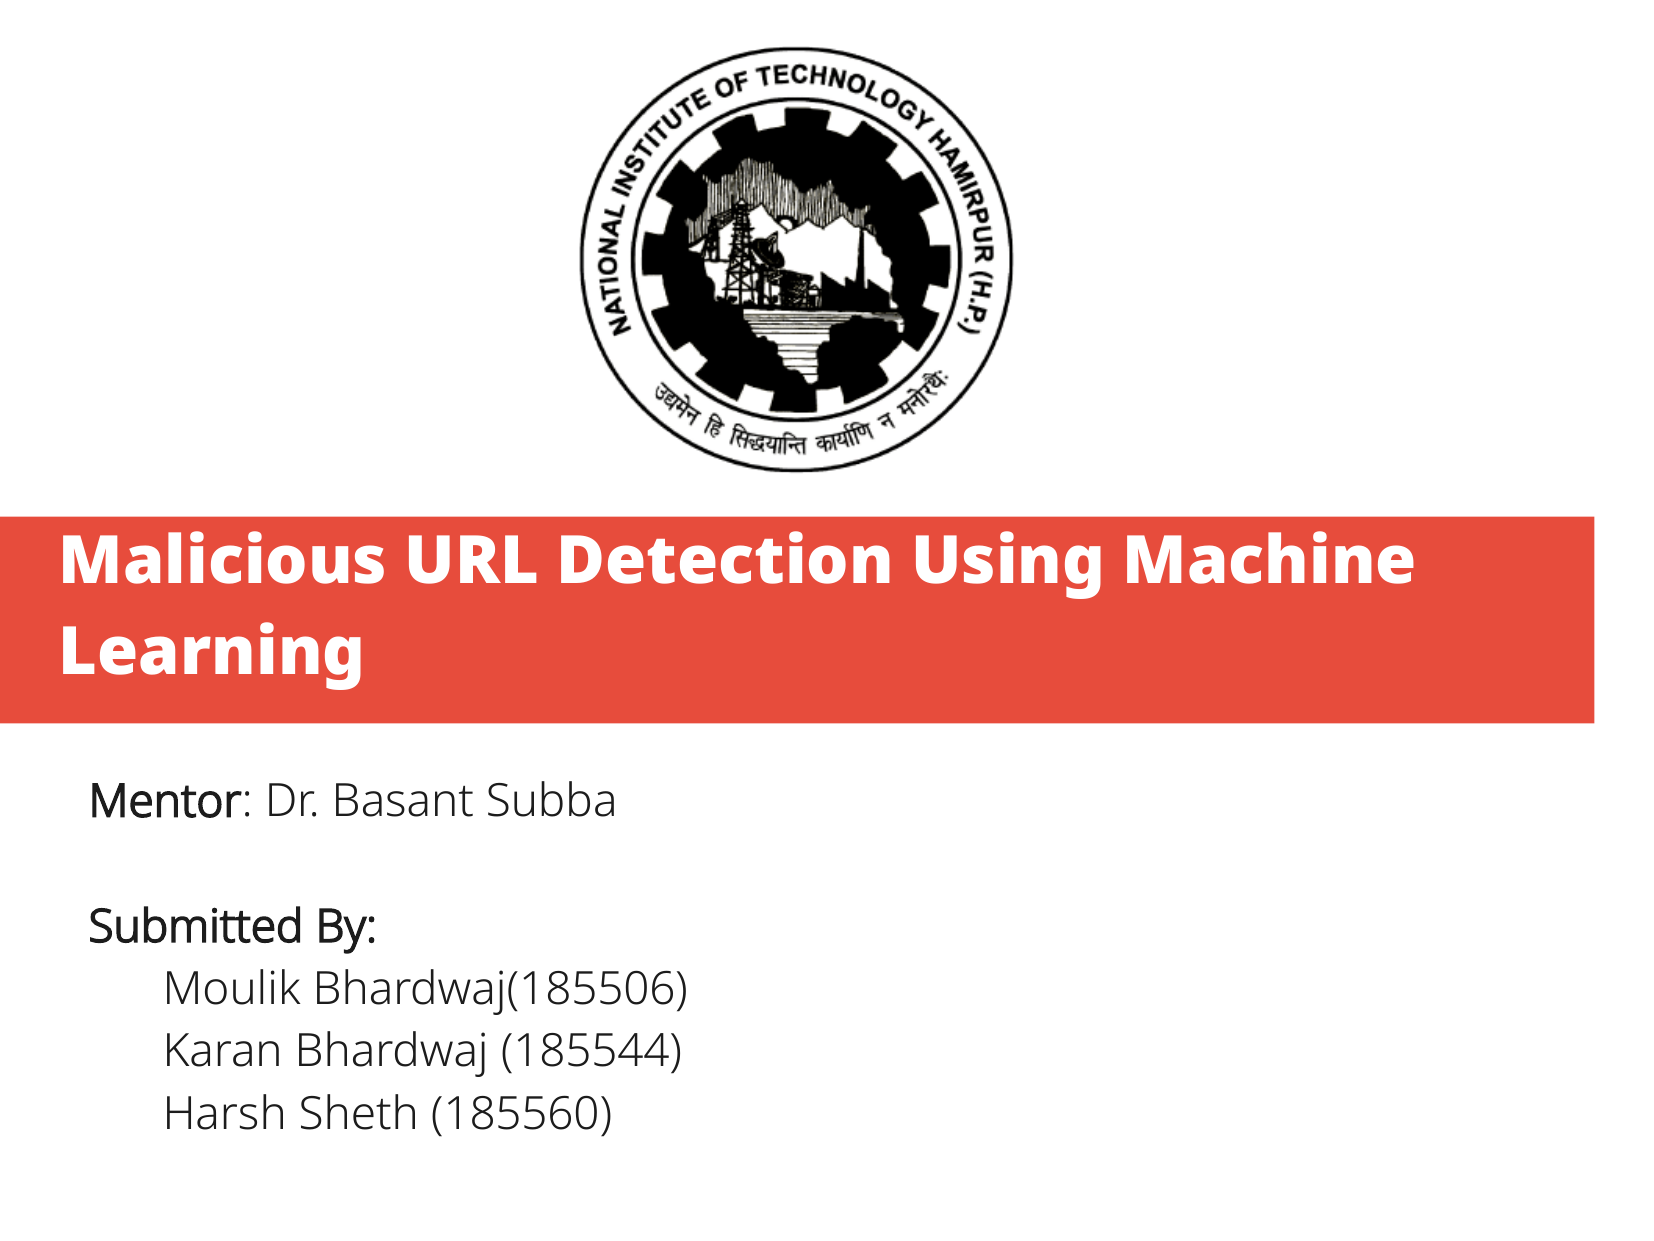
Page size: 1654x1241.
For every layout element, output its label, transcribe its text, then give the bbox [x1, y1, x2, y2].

title Malicious URL Detection Using Machine Learning [59, 546, 1595, 694]
picture [578, 46, 1016, 485]
subtitle Mentor: Dr. Basant Subba Submitted By: Moulik Bhardwaj(185506) Karan Bhardwaj (185544) Harsh Sheth (185560) [88, 767, 1595, 1182]
